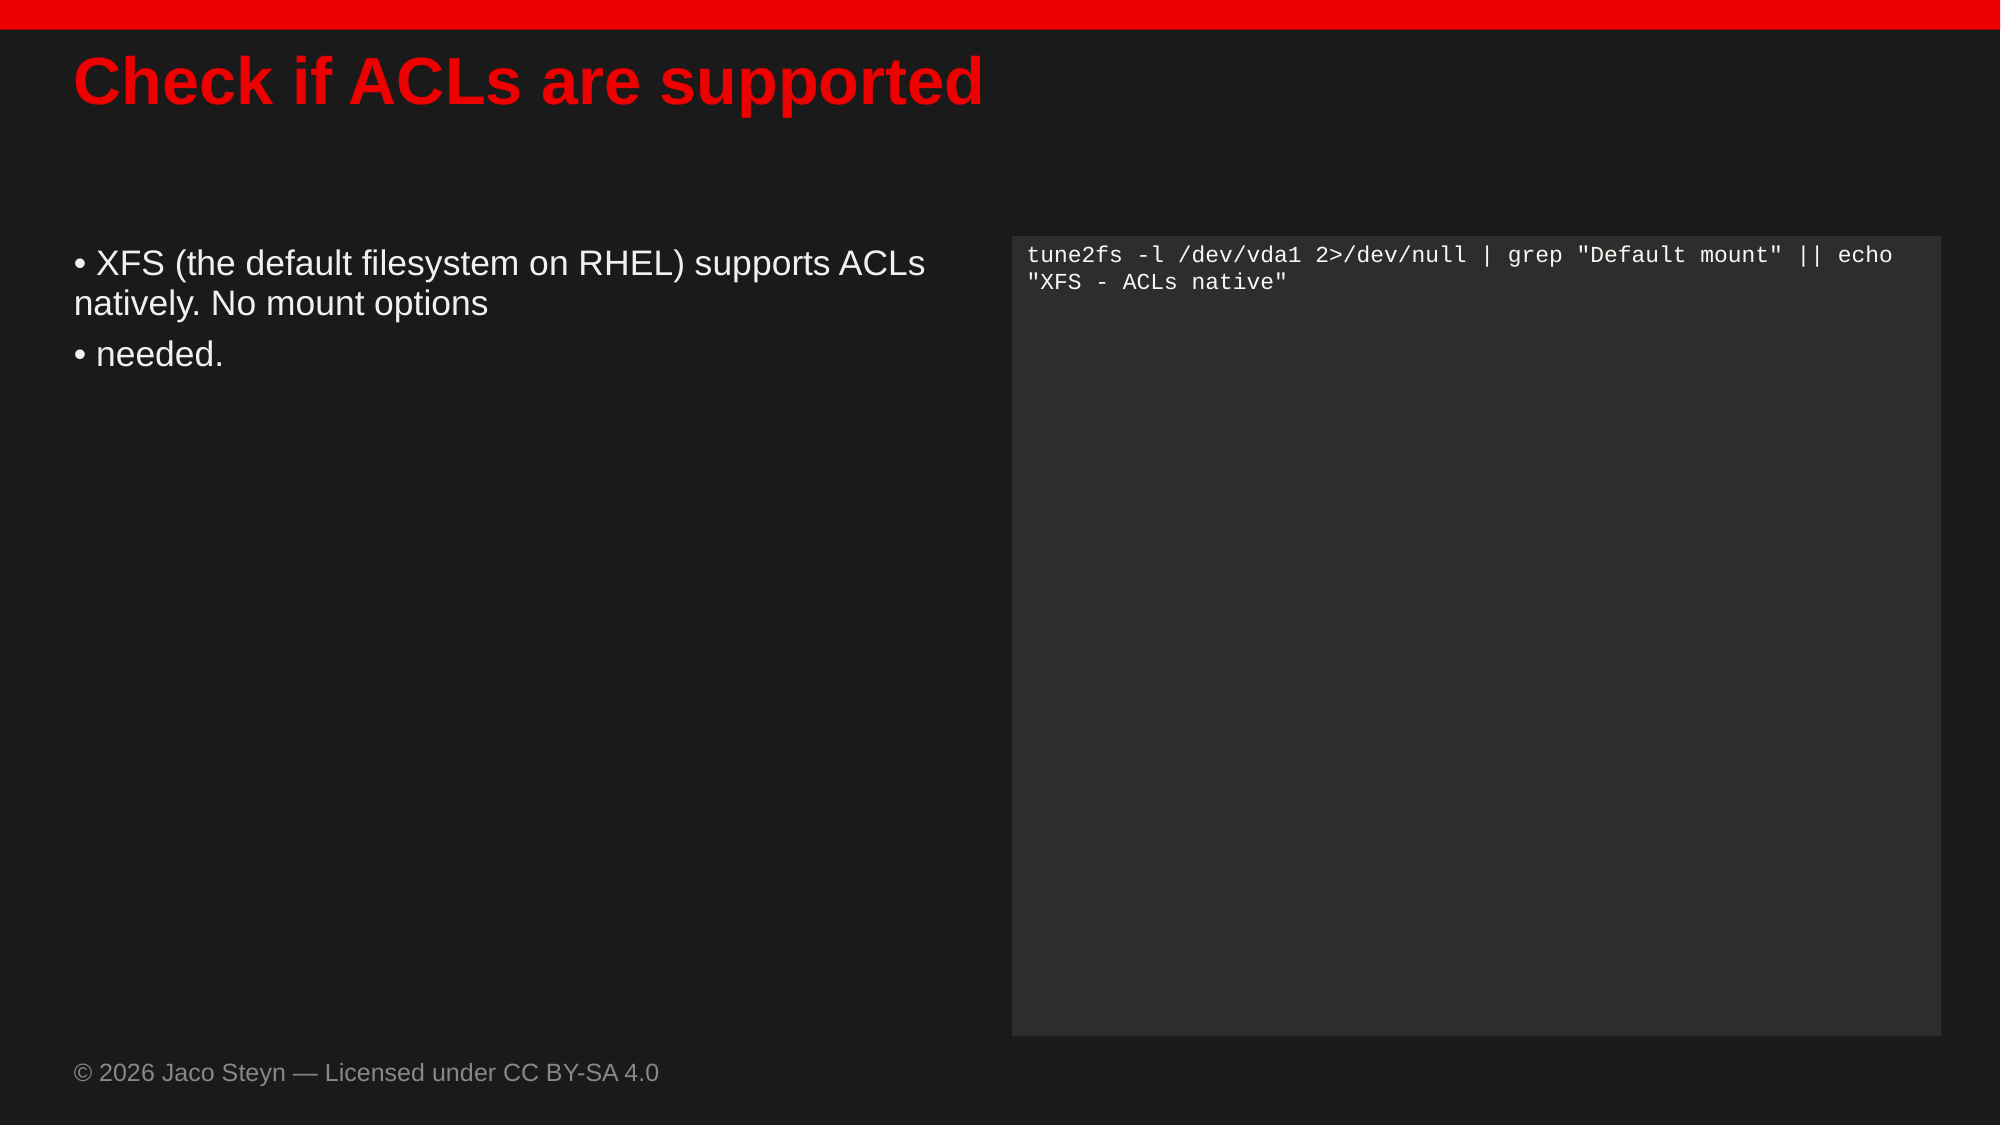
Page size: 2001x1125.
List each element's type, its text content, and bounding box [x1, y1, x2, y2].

text_box © 2026 Jaco Steyn — Licensed under CC BY-SA 4.0 [59, 1051, 1942, 1093]
text_box [0, 0, 2001, 30]
text_box Check if ACLs are supported [59, 36, 1942, 208]
text_box • XFS (the default filesystem on RHEL) supports ACLs natively. No mount options • needed. [59, 236, 989, 1037]
text_box tune2fs -l /dev/vda1 2>/dev/null | grep "Default mount" || echo "XFS - ACLs native" [1011, 236, 1942, 1037]
